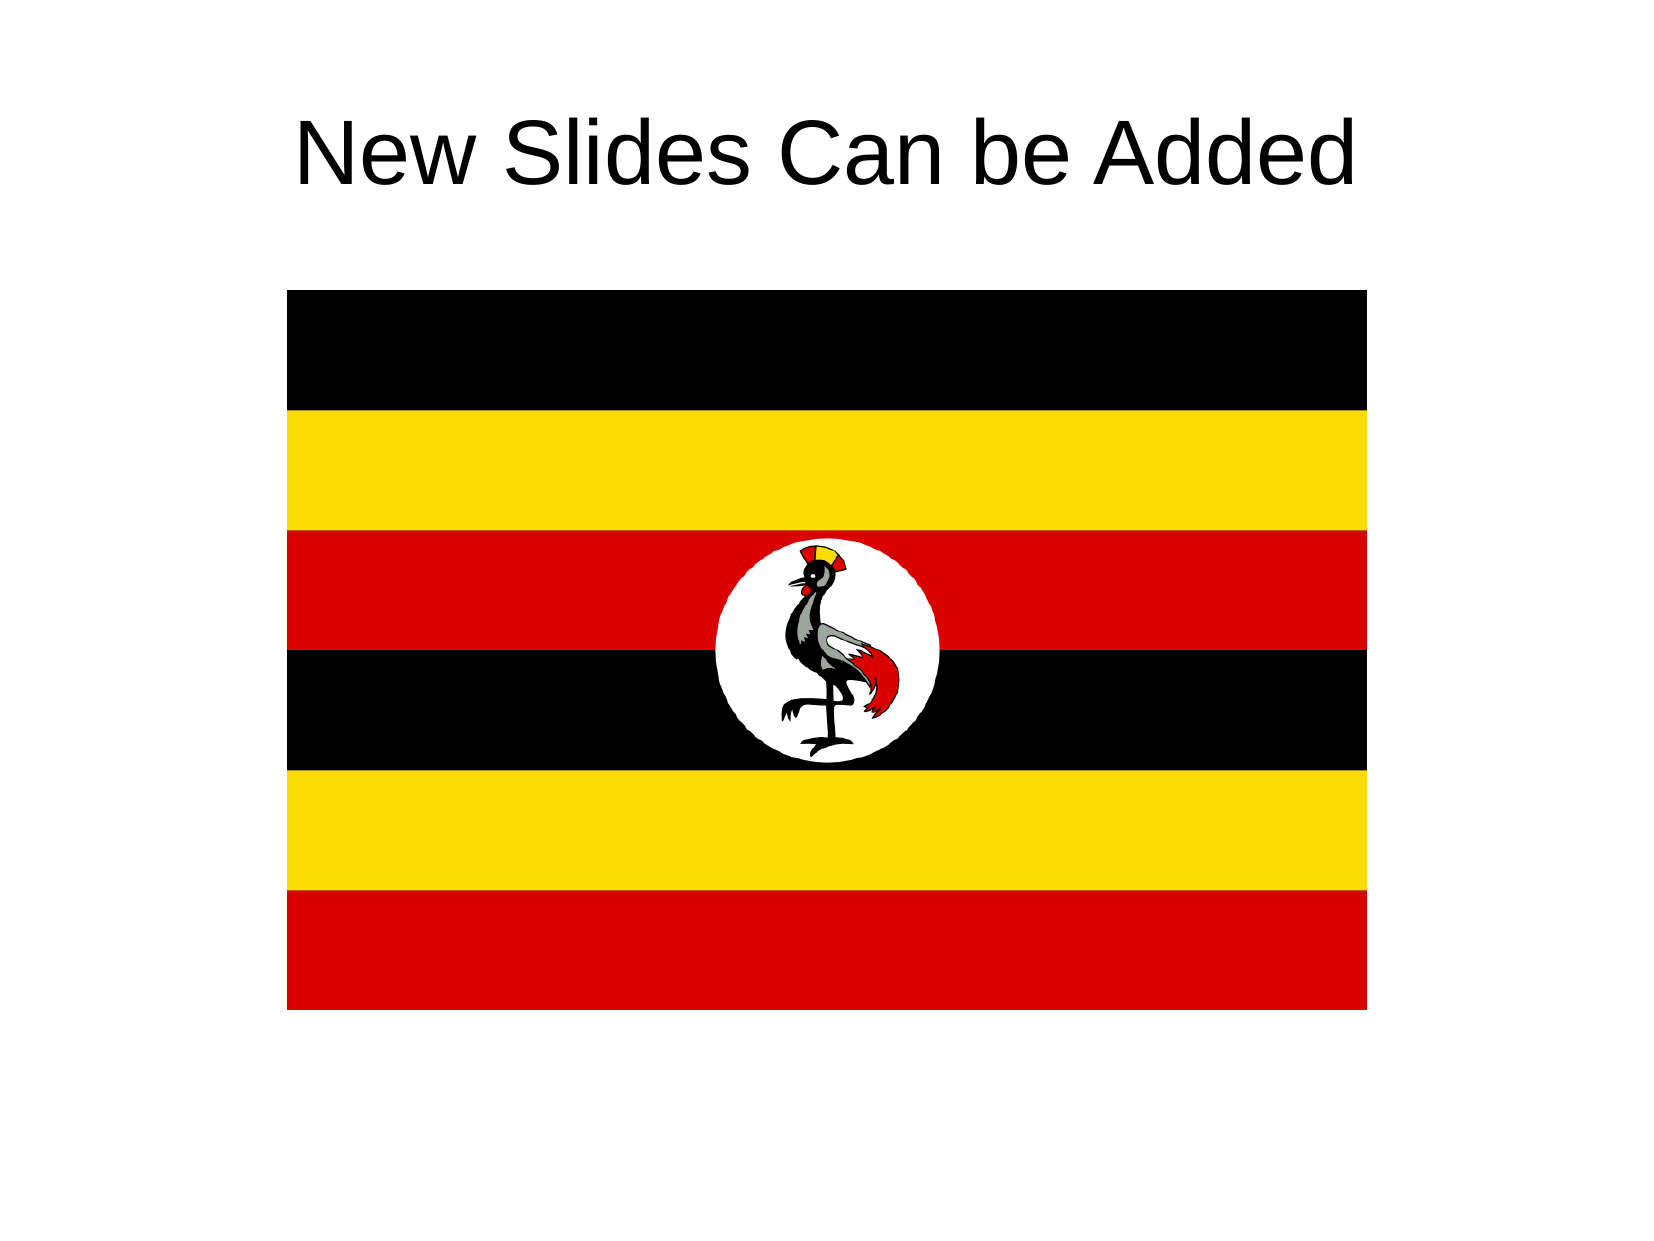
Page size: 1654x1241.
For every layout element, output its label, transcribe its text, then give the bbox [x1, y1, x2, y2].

title New Slides Can be Added [82, 49, 1571, 257]
picture [287, 290, 1367, 1010]
